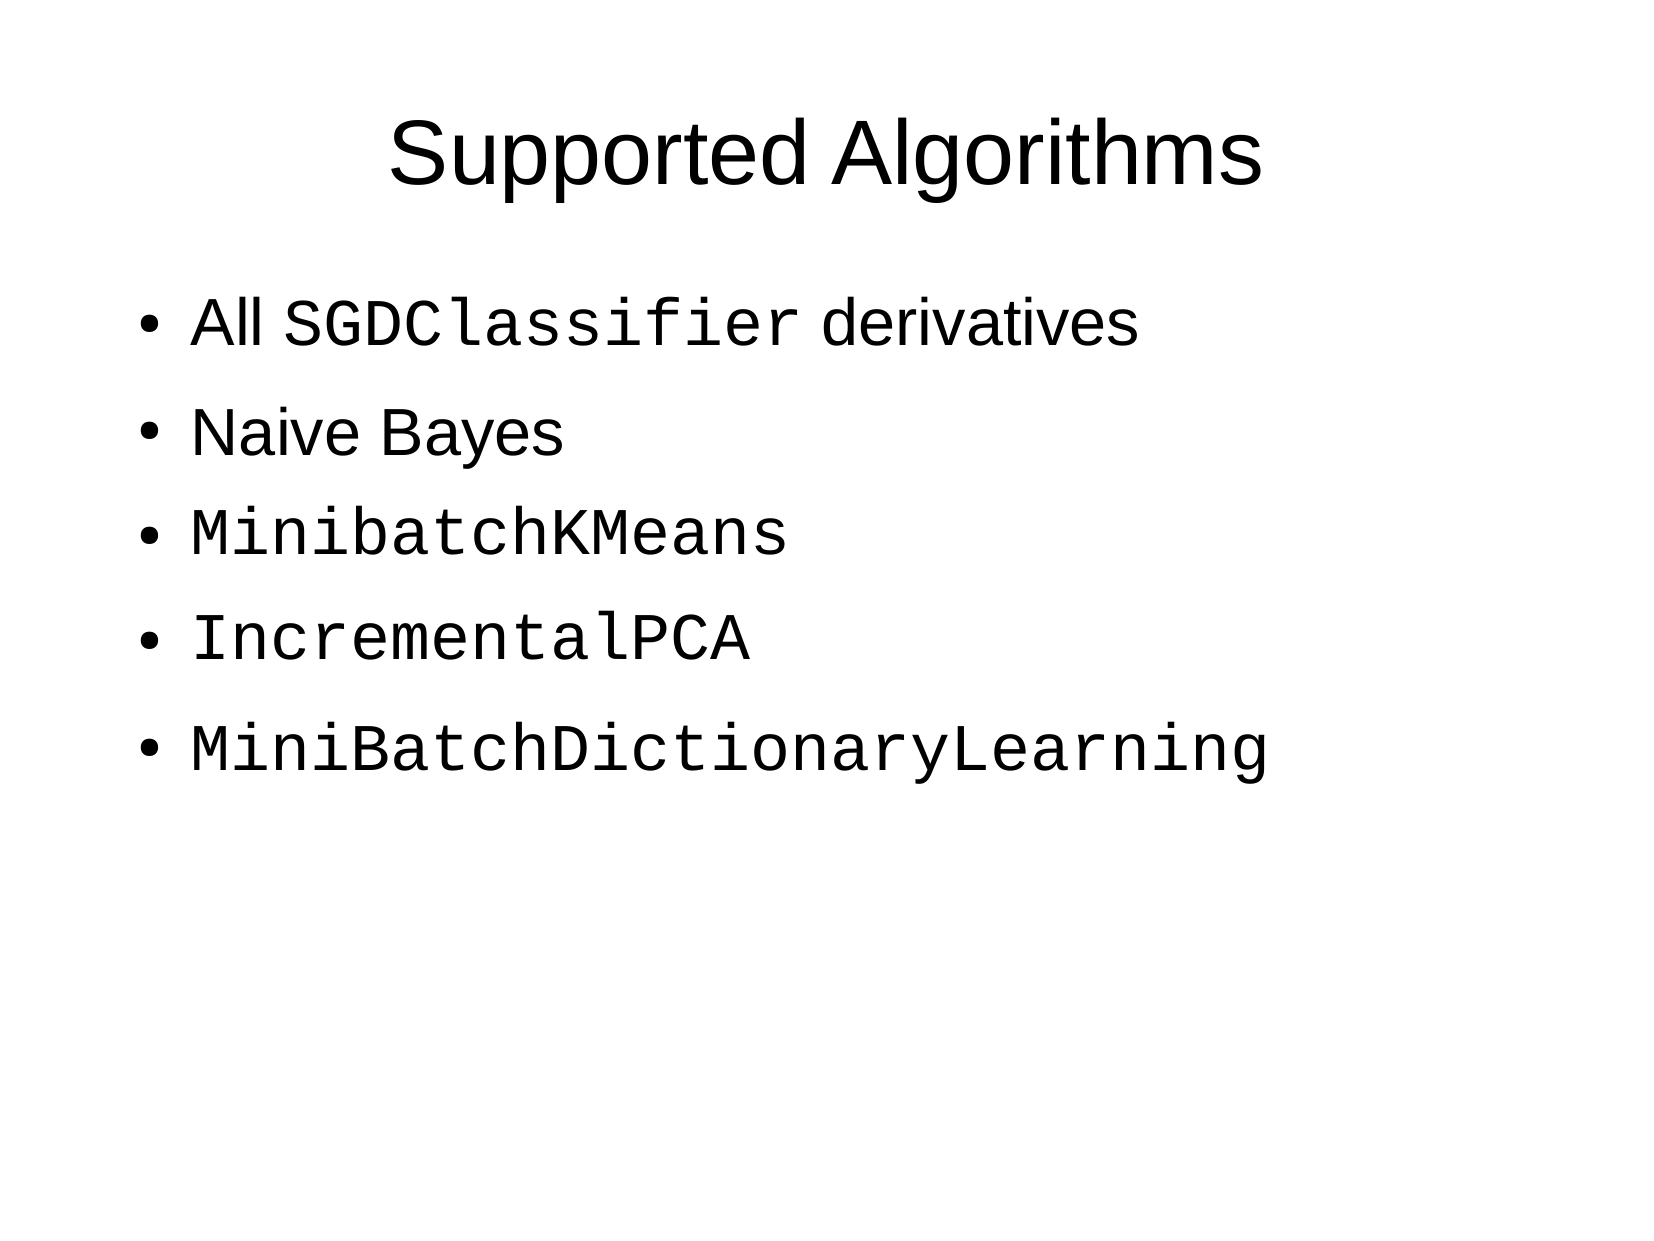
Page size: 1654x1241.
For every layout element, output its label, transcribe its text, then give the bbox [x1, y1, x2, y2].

list All SGDClassifier derivatives Naive Bayes MinibatchKMeans IncrementalPCA MiniBatchDictionaryLearning [120, 285, 1441, 826]
title Supported Algorithms [82, 49, 1571, 257]
